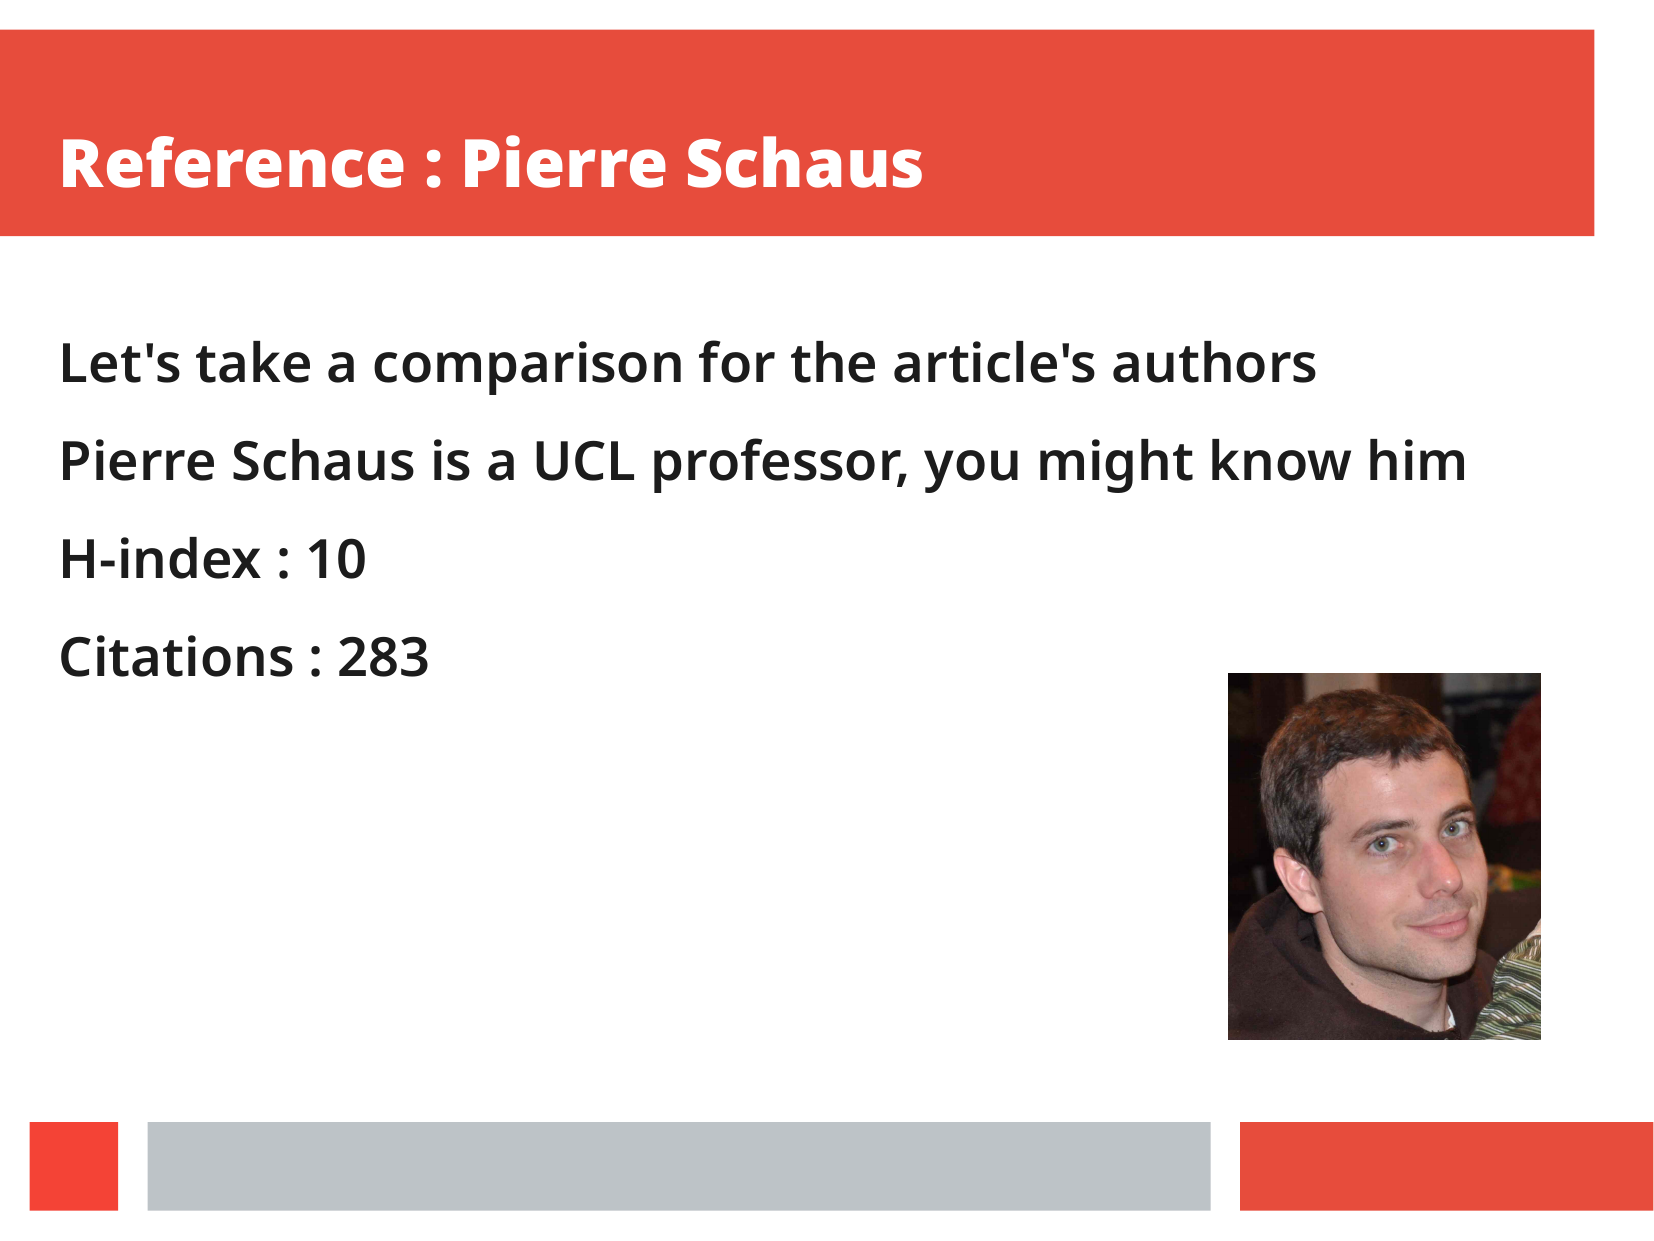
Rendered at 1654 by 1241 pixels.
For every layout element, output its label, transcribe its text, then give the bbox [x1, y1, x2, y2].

picture [1228, 673, 1541, 1040]
list Let's take a comparison for the article's authors Pierre Schaus is a UCL professor, you might know him H-index : 10 Citations : 283 [59, 324, 1565, 1093]
title Reference : Pierre Schaus [59, 59, 1595, 207]
